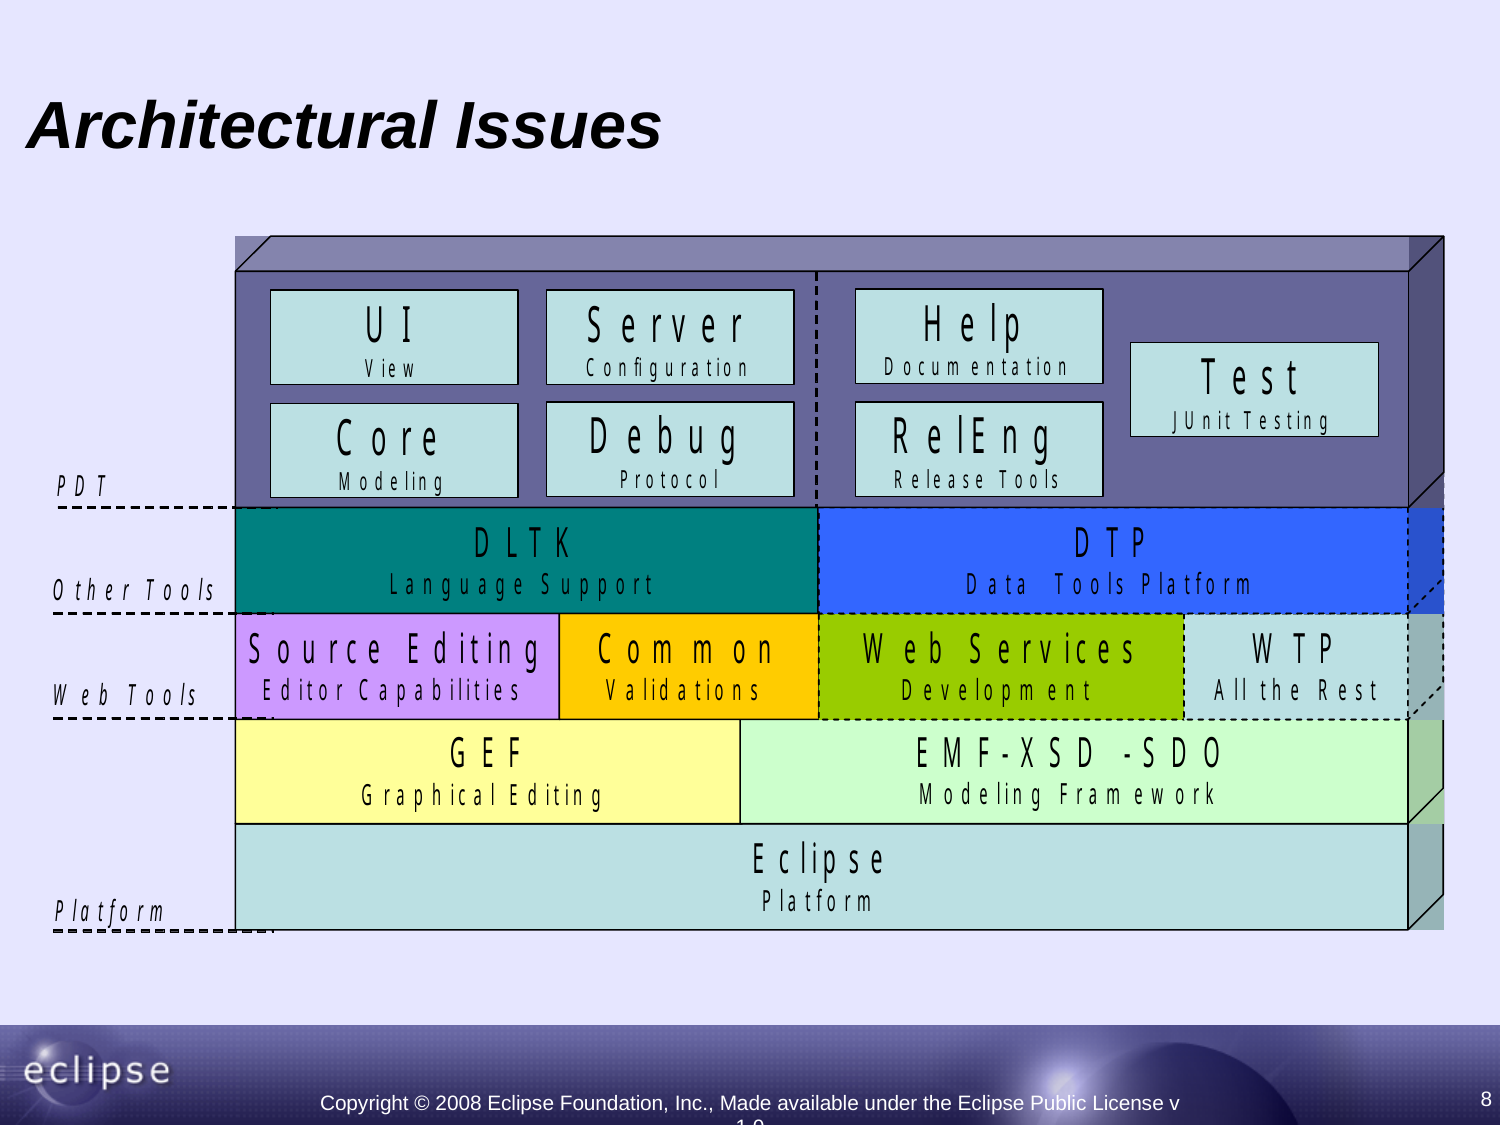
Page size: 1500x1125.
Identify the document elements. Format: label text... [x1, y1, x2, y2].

title Architectural Issues [26, 84, 1474, 172]
picture [37, 235, 1447, 938]
picture [0, 1025, 1500, 1125]
